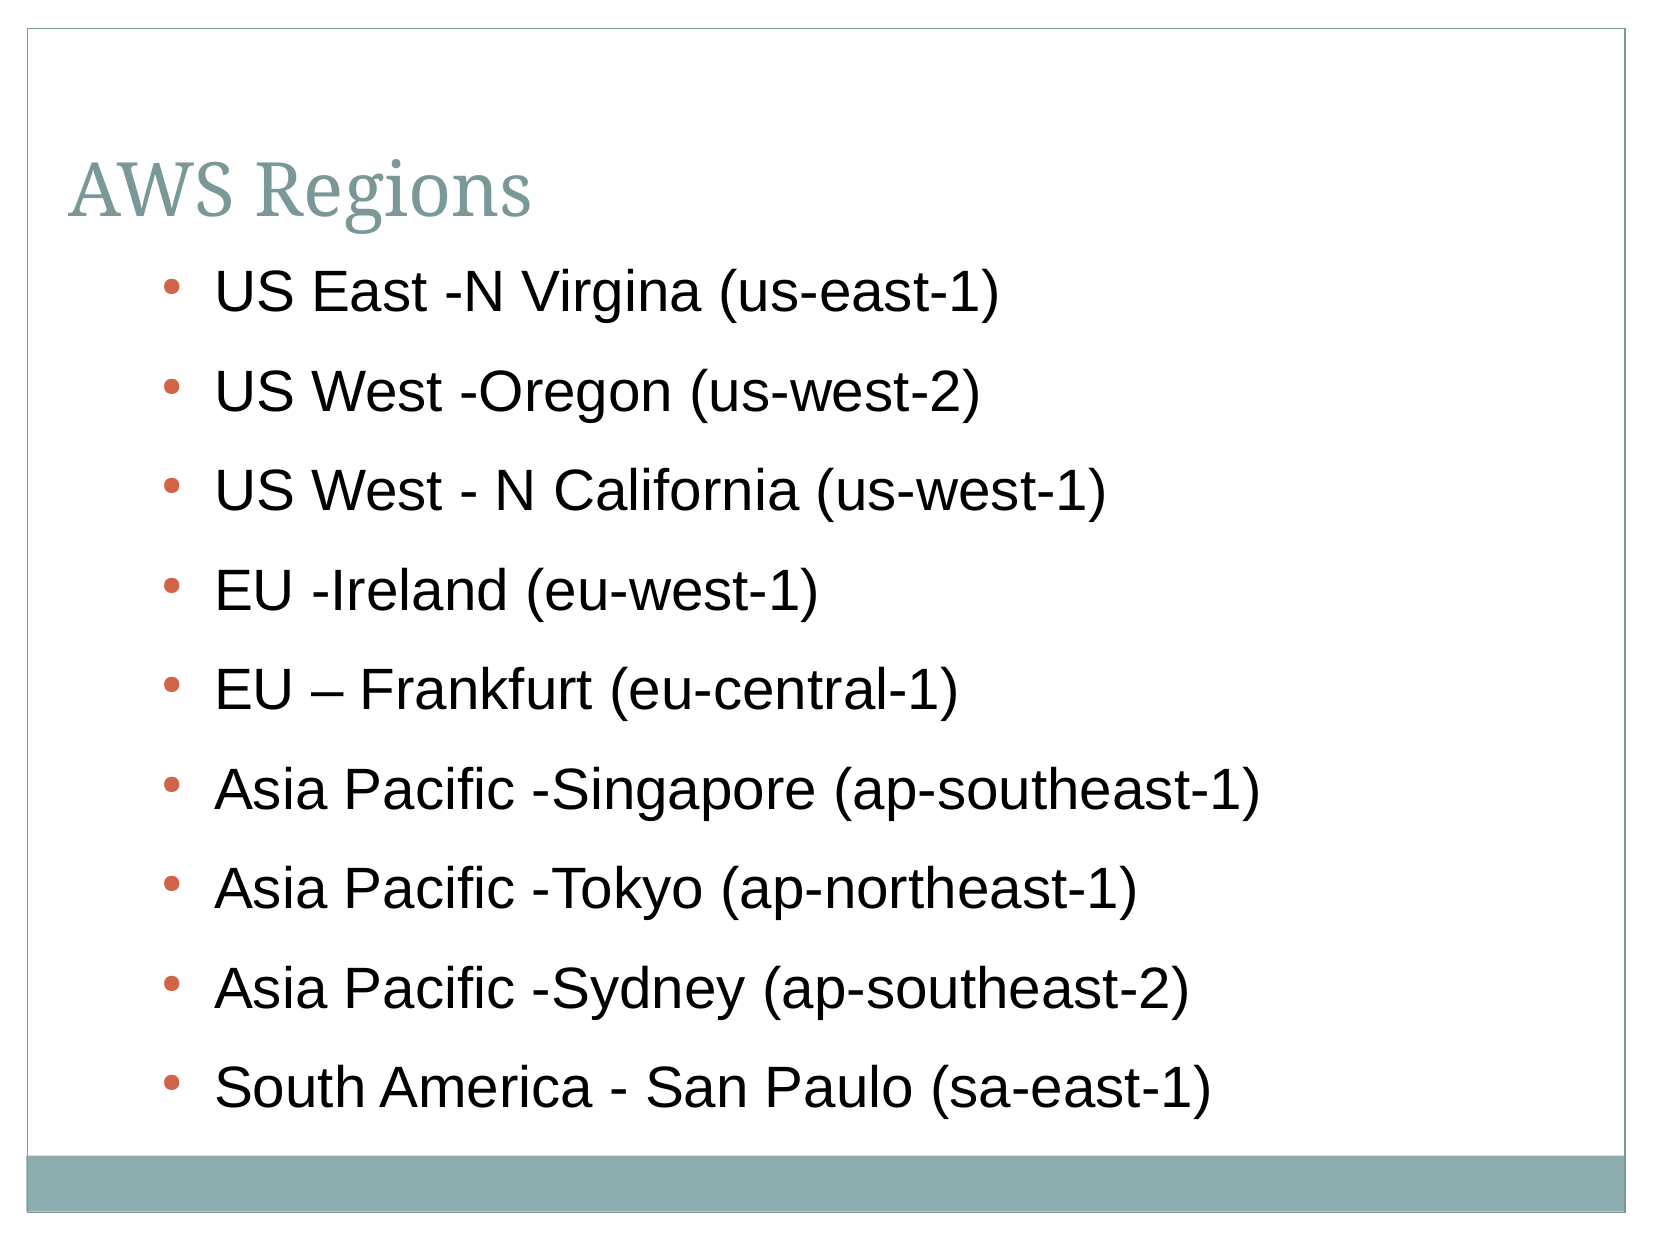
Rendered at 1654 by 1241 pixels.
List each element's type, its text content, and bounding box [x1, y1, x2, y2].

title AWS Regions [51, 15, 1541, 240]
list US East -N Virgina (us-east-1) US West -Oregon (us-west-2) US West - N California (us-west-1) EU -Ireland (eu-west-1) EU – Frankfurt (eu-central-1) Asia Pacific -Singapore (ap-southeast-1) Asia Pacific -Tokyo (ap-northeast-1) Asia Pacific -Sydney (ap-southeast-2) South America - San Paulo (sa-east-1) [126, 245, 1590, 1133]
